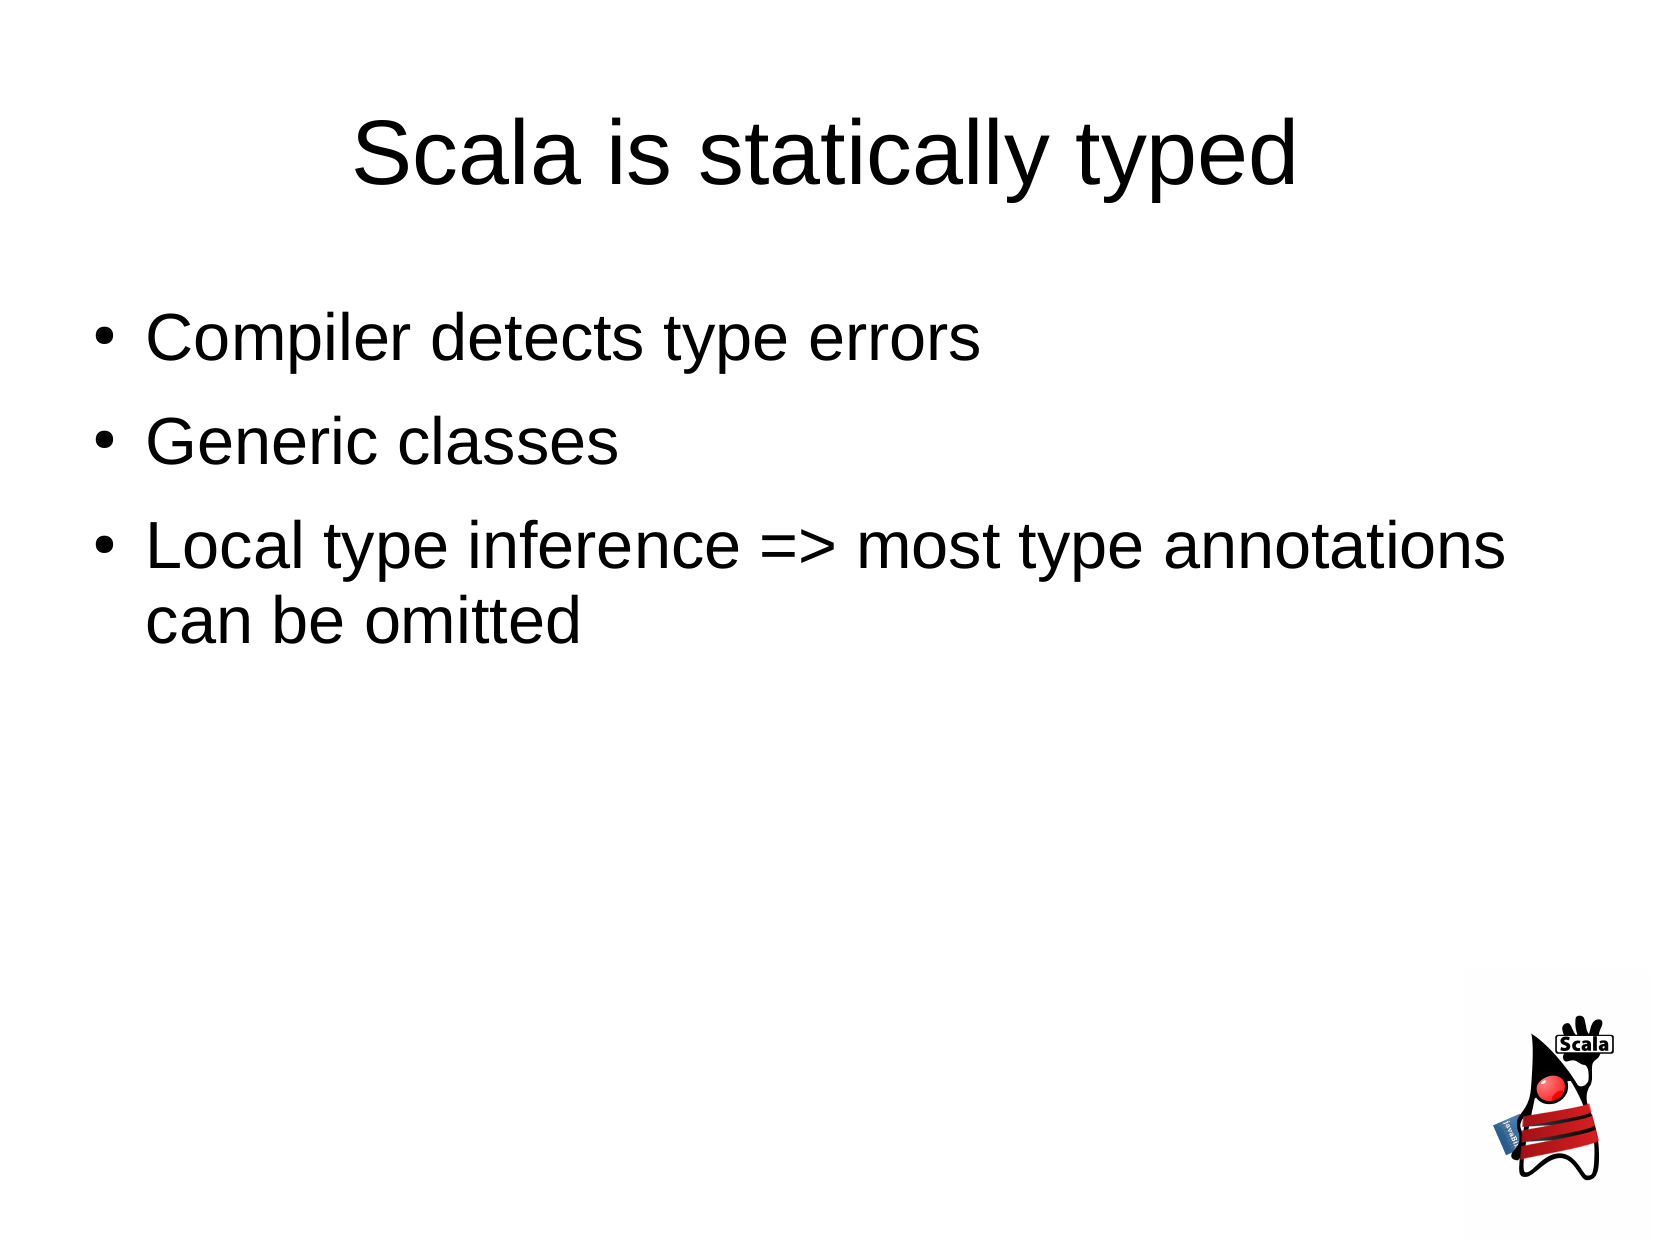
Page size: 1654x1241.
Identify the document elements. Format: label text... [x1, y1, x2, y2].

picture [1462, 969, 1654, 1241]
title Scala is statically typed [82, 56, 1571, 250]
list Compiler detects type errors Generic classes Local type inference => most type annotations can be omitted [75, 300, 1564, 1119]
